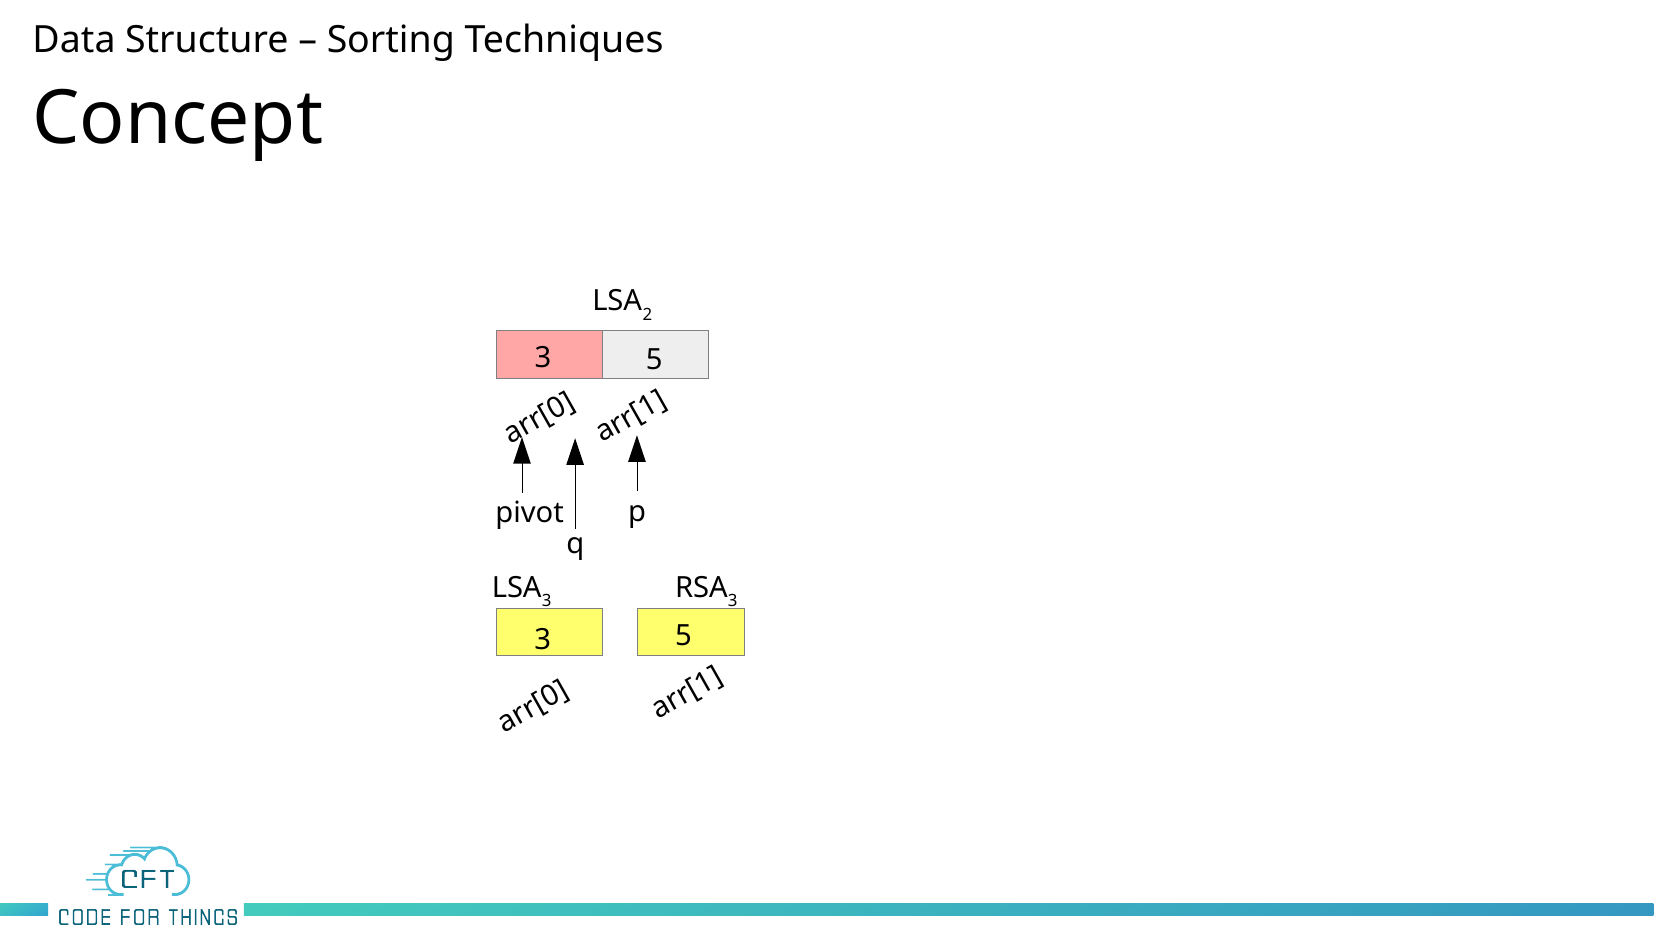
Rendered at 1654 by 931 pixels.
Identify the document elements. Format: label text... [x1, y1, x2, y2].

text_box [709, 608, 745, 656]
text_box LSA3 [477, 558, 573, 615]
text_box [496, 608, 603, 656]
text_box 5 [631, 330, 680, 380]
text_box LSA2 [577, 271, 674, 328]
text_box 3 [519, 328, 568, 379]
text_box [568, 330, 631, 379]
text_box 3 [519, 610, 568, 660]
text_box arr[1] [569, 361, 697, 468]
text_box p [613, 482, 662, 532]
picture [59, 846, 237, 925]
text_box arr[0] [478, 361, 601, 470]
text_box 5 [660, 606, 709, 656]
title Data Structure – Sorting Techniques Concept [32, 12, 1184, 166]
text_box [680, 330, 709, 379]
text_box arr[1] [625, 656, 754, 745]
text_box RSA3 [660, 558, 760, 615]
text_box q [551, 514, 600, 608]
text_box pivot [480, 484, 575, 534]
text_box [637, 608, 660, 656]
text_box pivot [576, 484, 584, 514]
text_box arr[0] [472, 649, 603, 759]
text_box [496, 330, 519, 379]
